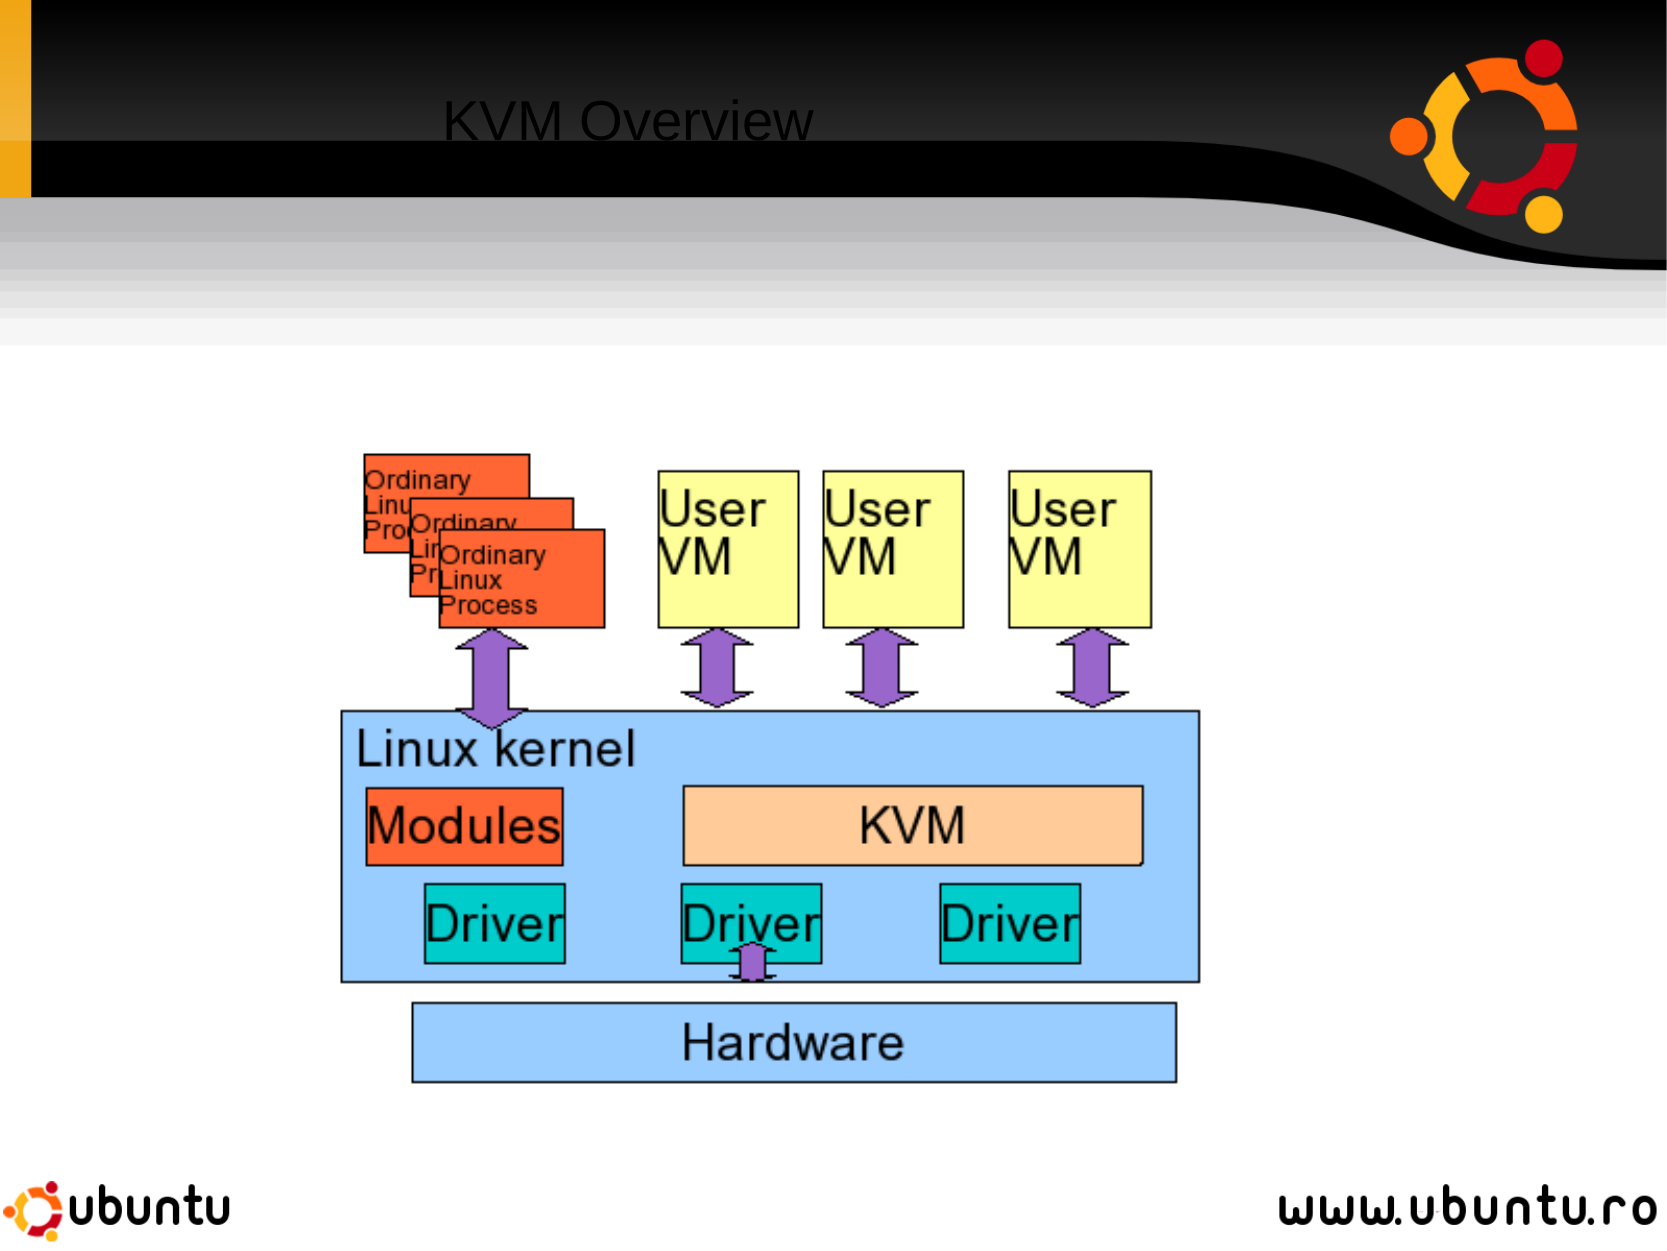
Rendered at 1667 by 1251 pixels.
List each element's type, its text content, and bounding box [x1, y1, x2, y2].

picture [0, 0, 1667, 1251]
text_box KVM Overview [442, 89, 1126, 154]
